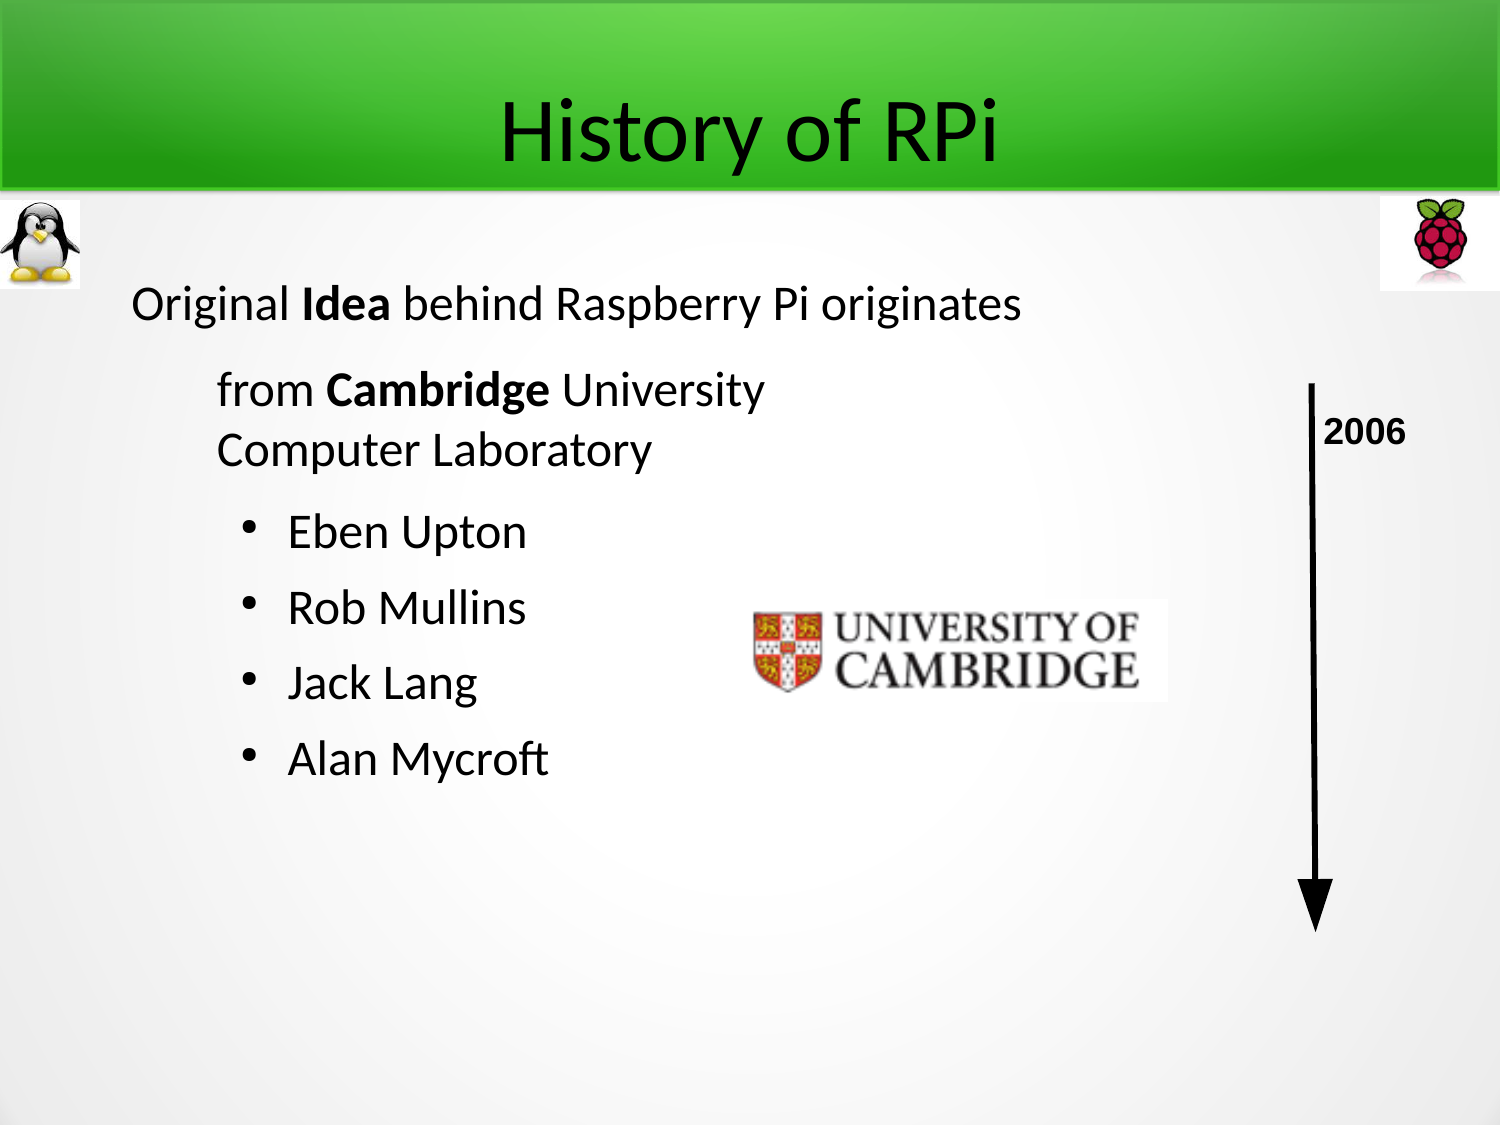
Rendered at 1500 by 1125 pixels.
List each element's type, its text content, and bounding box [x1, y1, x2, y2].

picture [1380, 196, 1500, 291]
picture [743, 599, 1168, 702]
title History of RPi [75, 45, 1425, 233]
list Original Idea behind Raspberry Pi originates from Cambridge University Computer Laboratory Eben Upton Rob Mullins Jack Lang Alan Mycroft [60, 262, 1411, 1006]
picture [0, 200, 80, 289]
text_box 2006 [1308, 403, 1464, 461]
